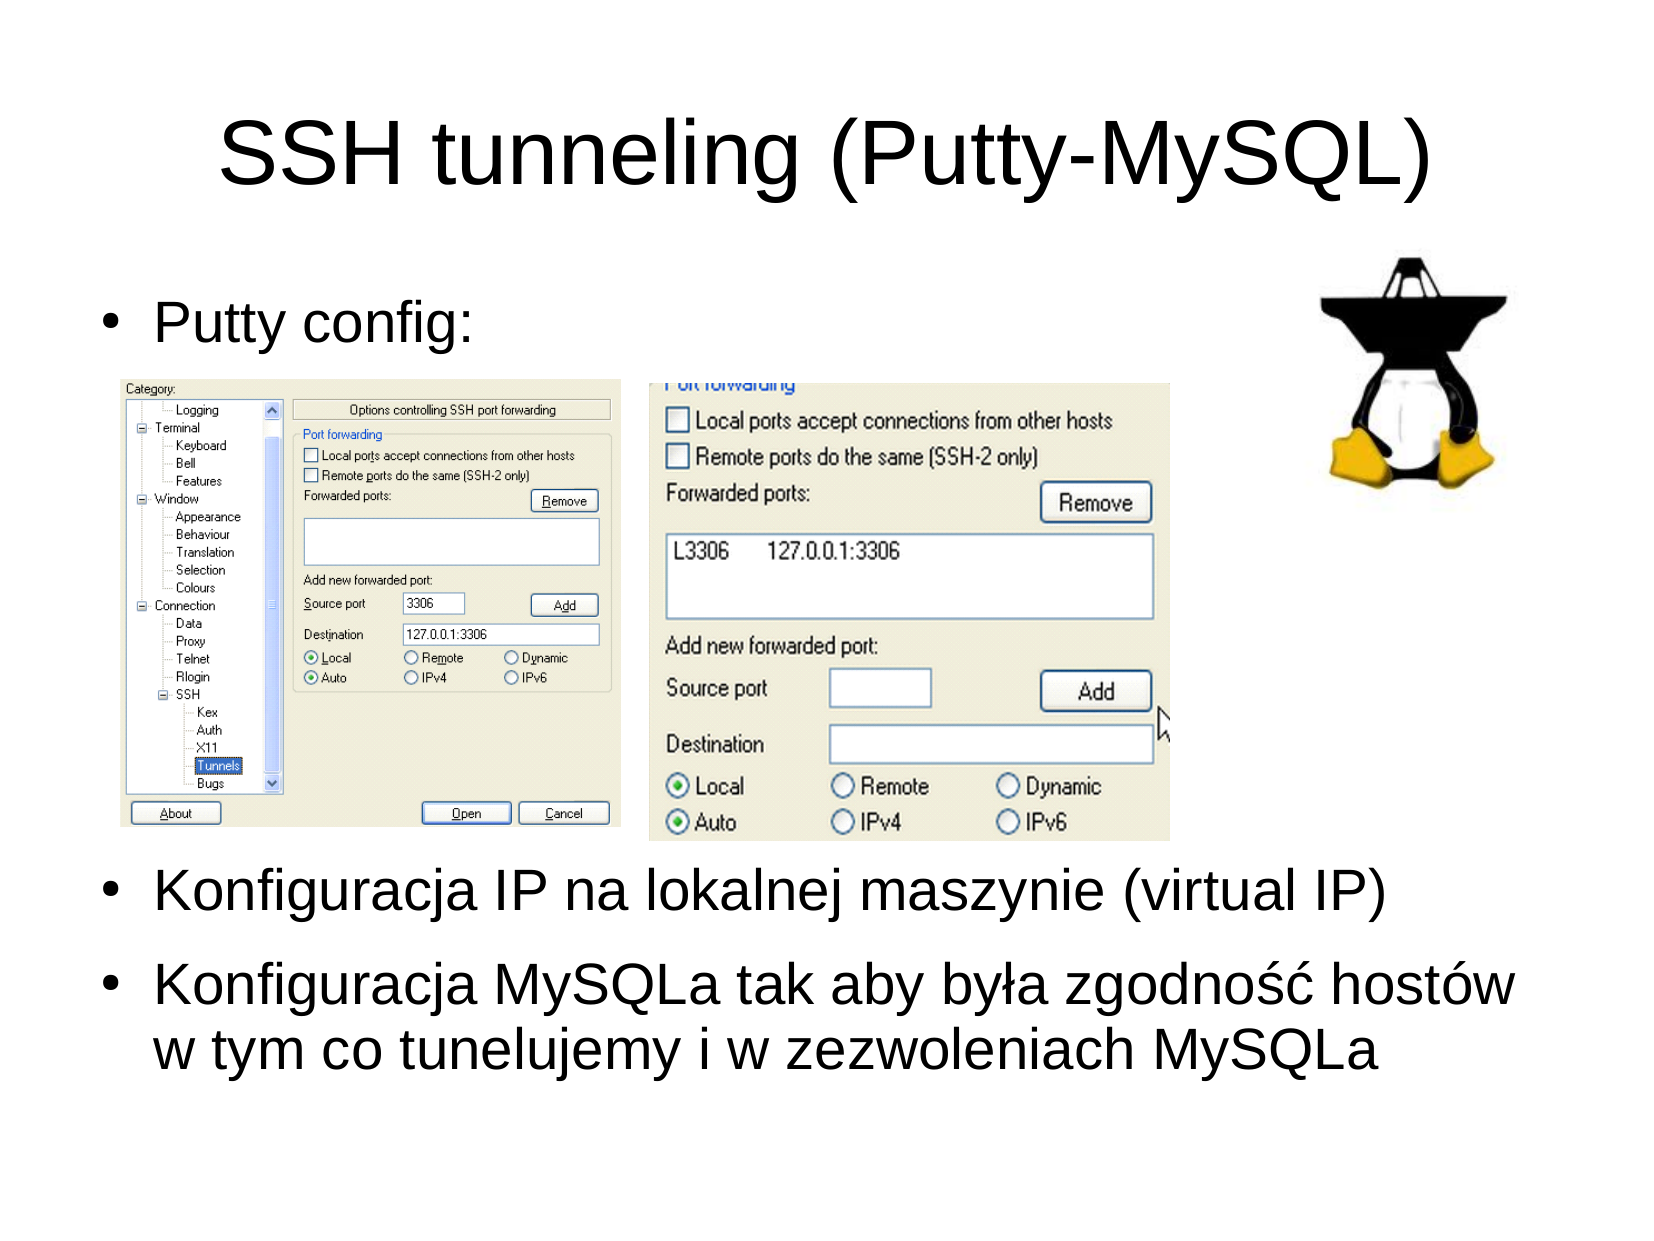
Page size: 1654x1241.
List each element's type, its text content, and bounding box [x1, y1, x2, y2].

picture [1181, 236, 1625, 513]
list Putty config: Konfiguracja IP na lokalnej maszynie (virtual IP) Konfiguracja MySQLa tak aby była zgodność hostów w tym co tunelujemy i w zezwoleniach MySQLa [82, 290, 1571, 1094]
picture [649, 383, 1170, 841]
title SSH tunneling (Putty-MySQL) [82, 56, 1571, 250]
picture [118, 379, 621, 827]
